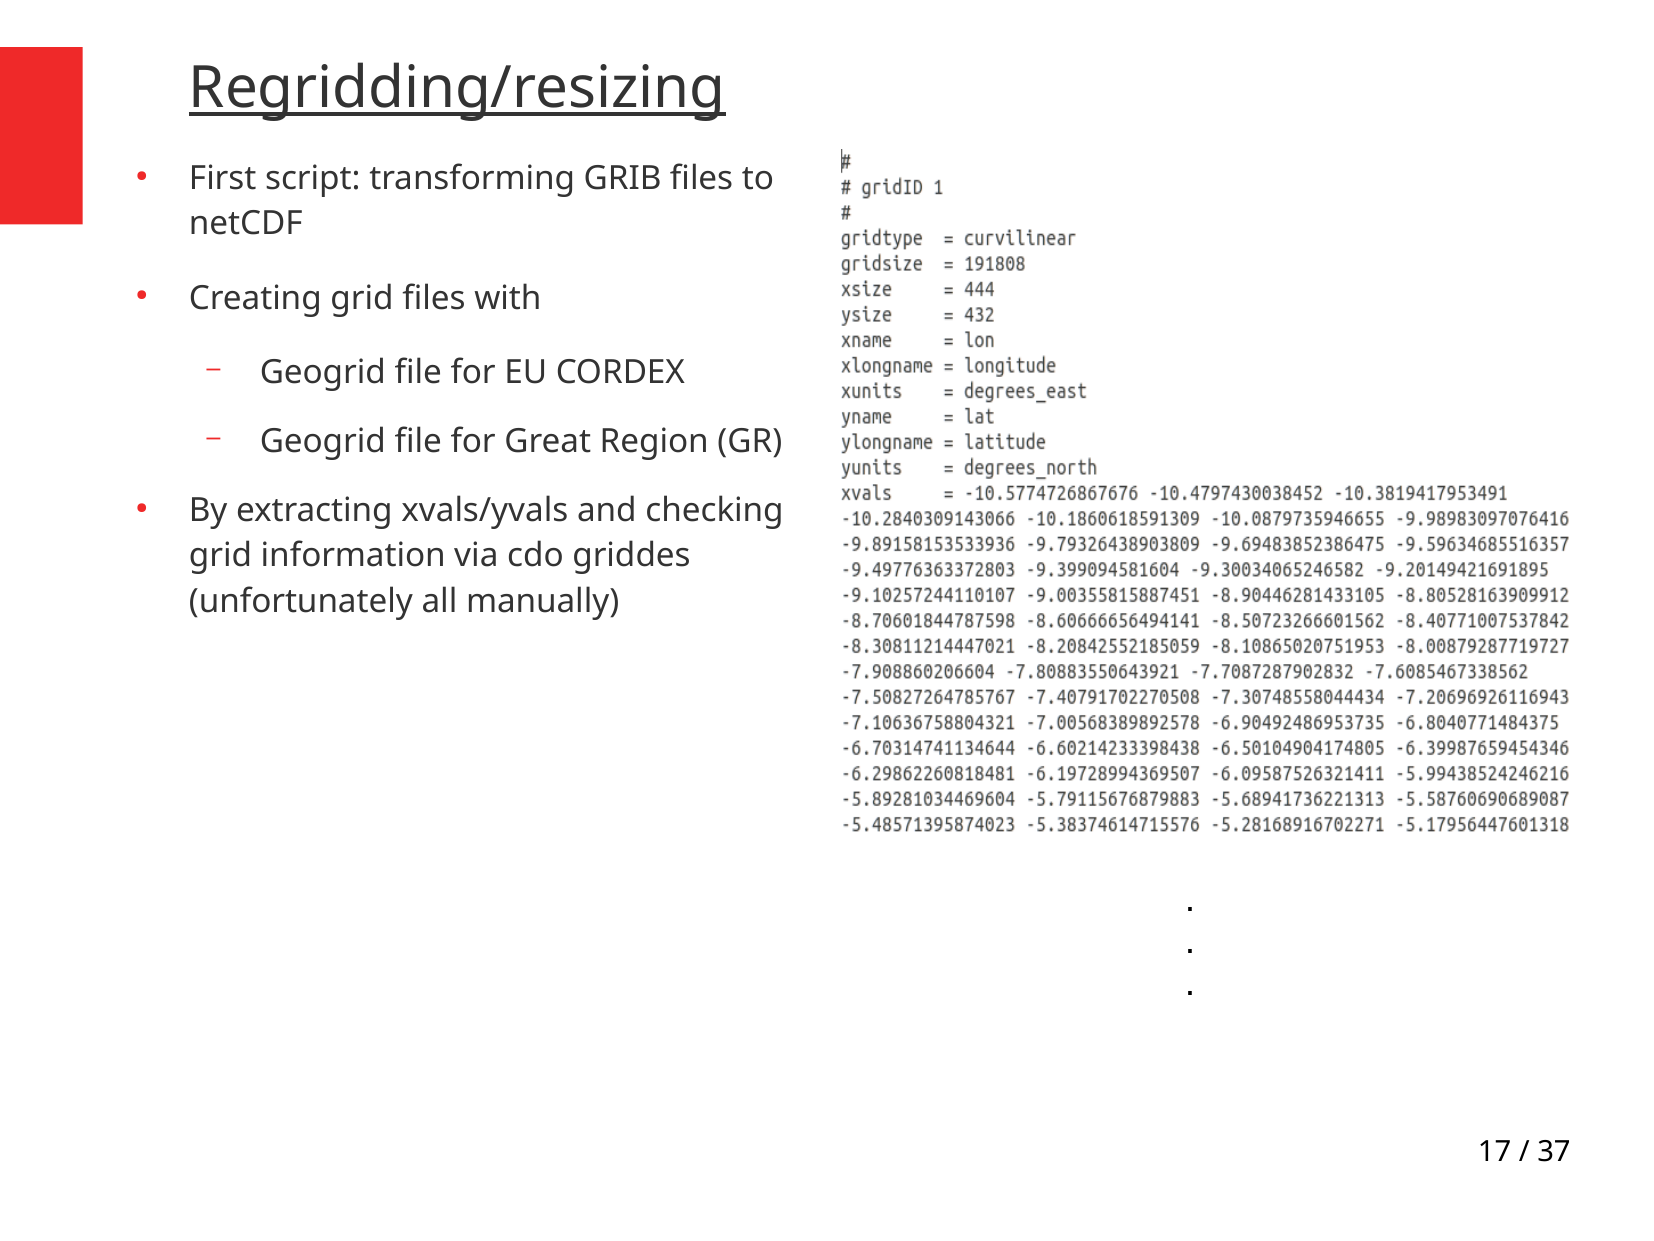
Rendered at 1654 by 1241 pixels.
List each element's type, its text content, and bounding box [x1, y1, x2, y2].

text_box . . . [1170, 870, 1246, 1011]
picture [840, 149, 1621, 841]
list Regridding/resizing First script: transforming GRIB files to netCDF Creating grid files with Geogrid file for EU CORDEX Geogrid file for Great Region (GR) By extracting xvals/yvals and checking grid information via cdo griddes (unfortunately all manually) [118, 45, 810, 1074]
